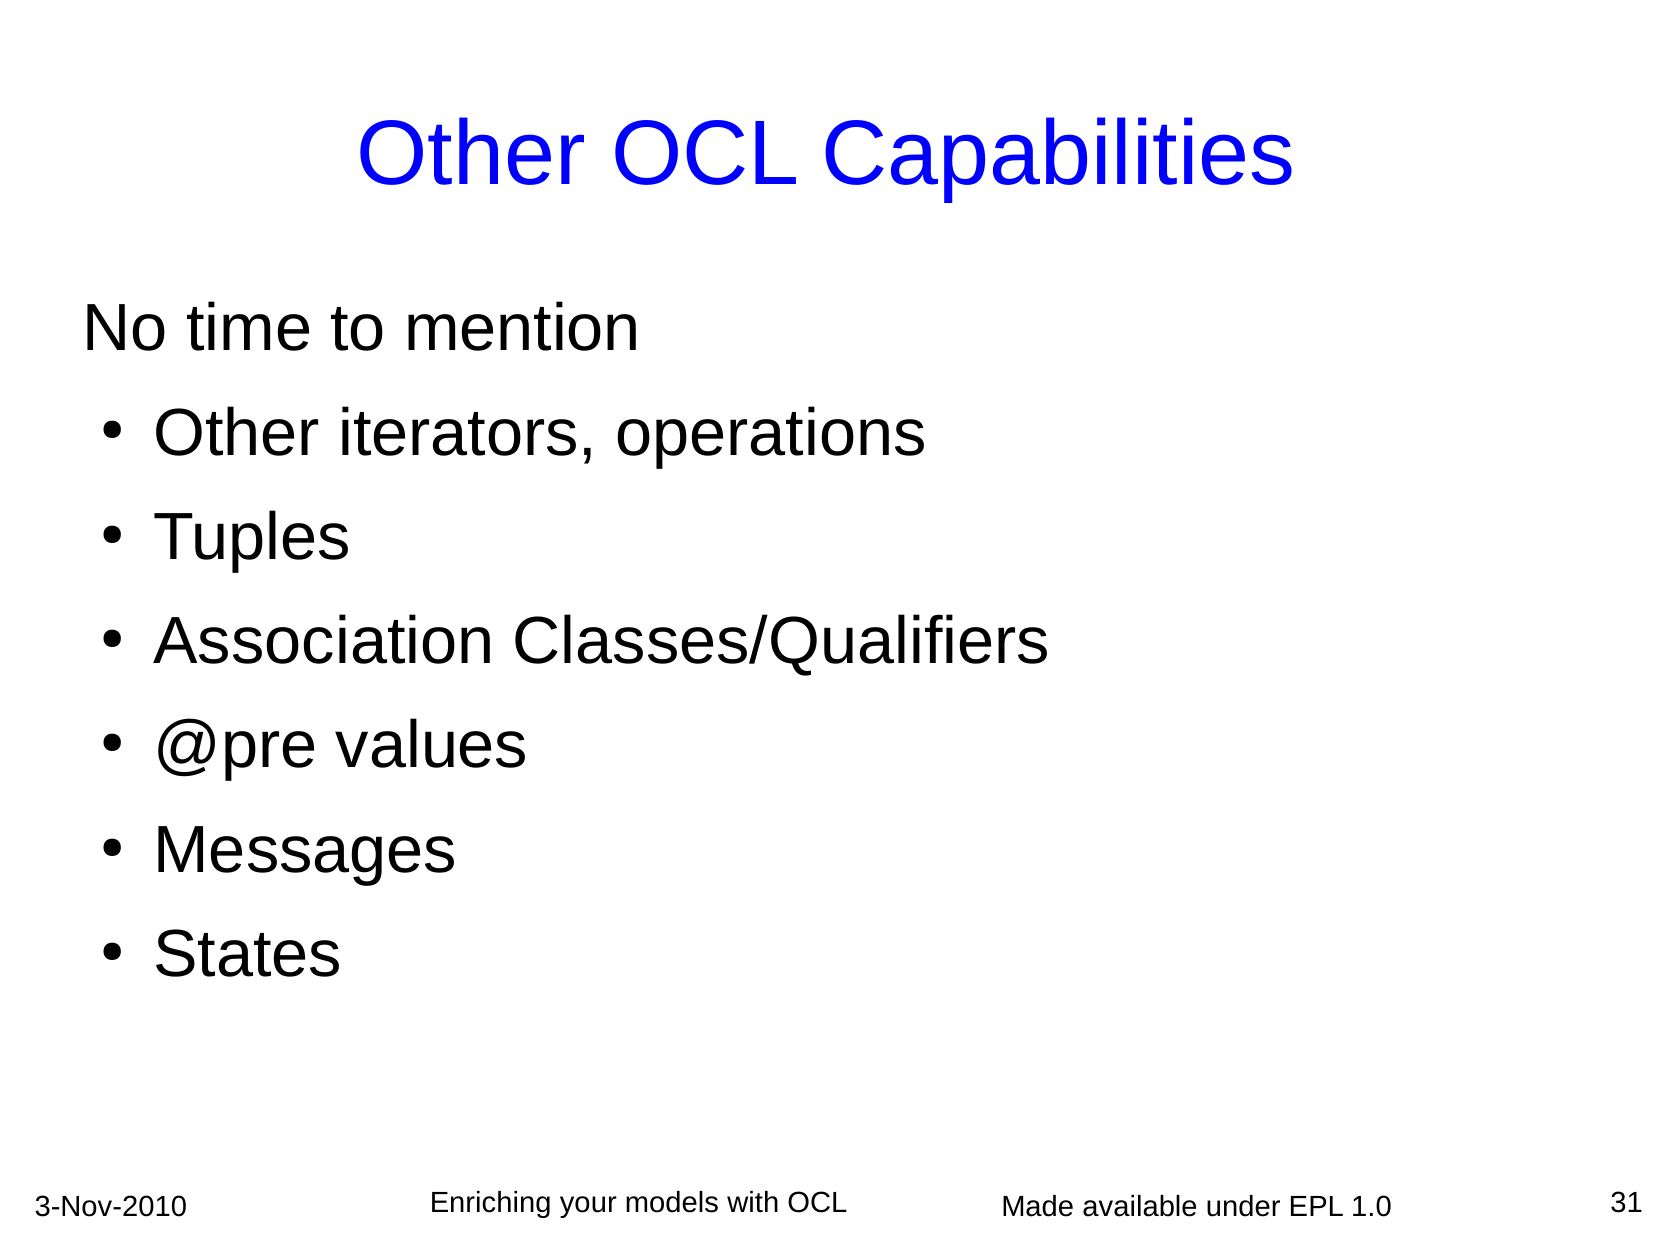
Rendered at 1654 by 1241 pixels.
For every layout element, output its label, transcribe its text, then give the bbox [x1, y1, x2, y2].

list No time to mention Other iterators, operations Tuples Association Classes/Qualifiers @pre values Messages States [82, 290, 1571, 1109]
title Other OCL Capabilities [82, 49, 1571, 257]
